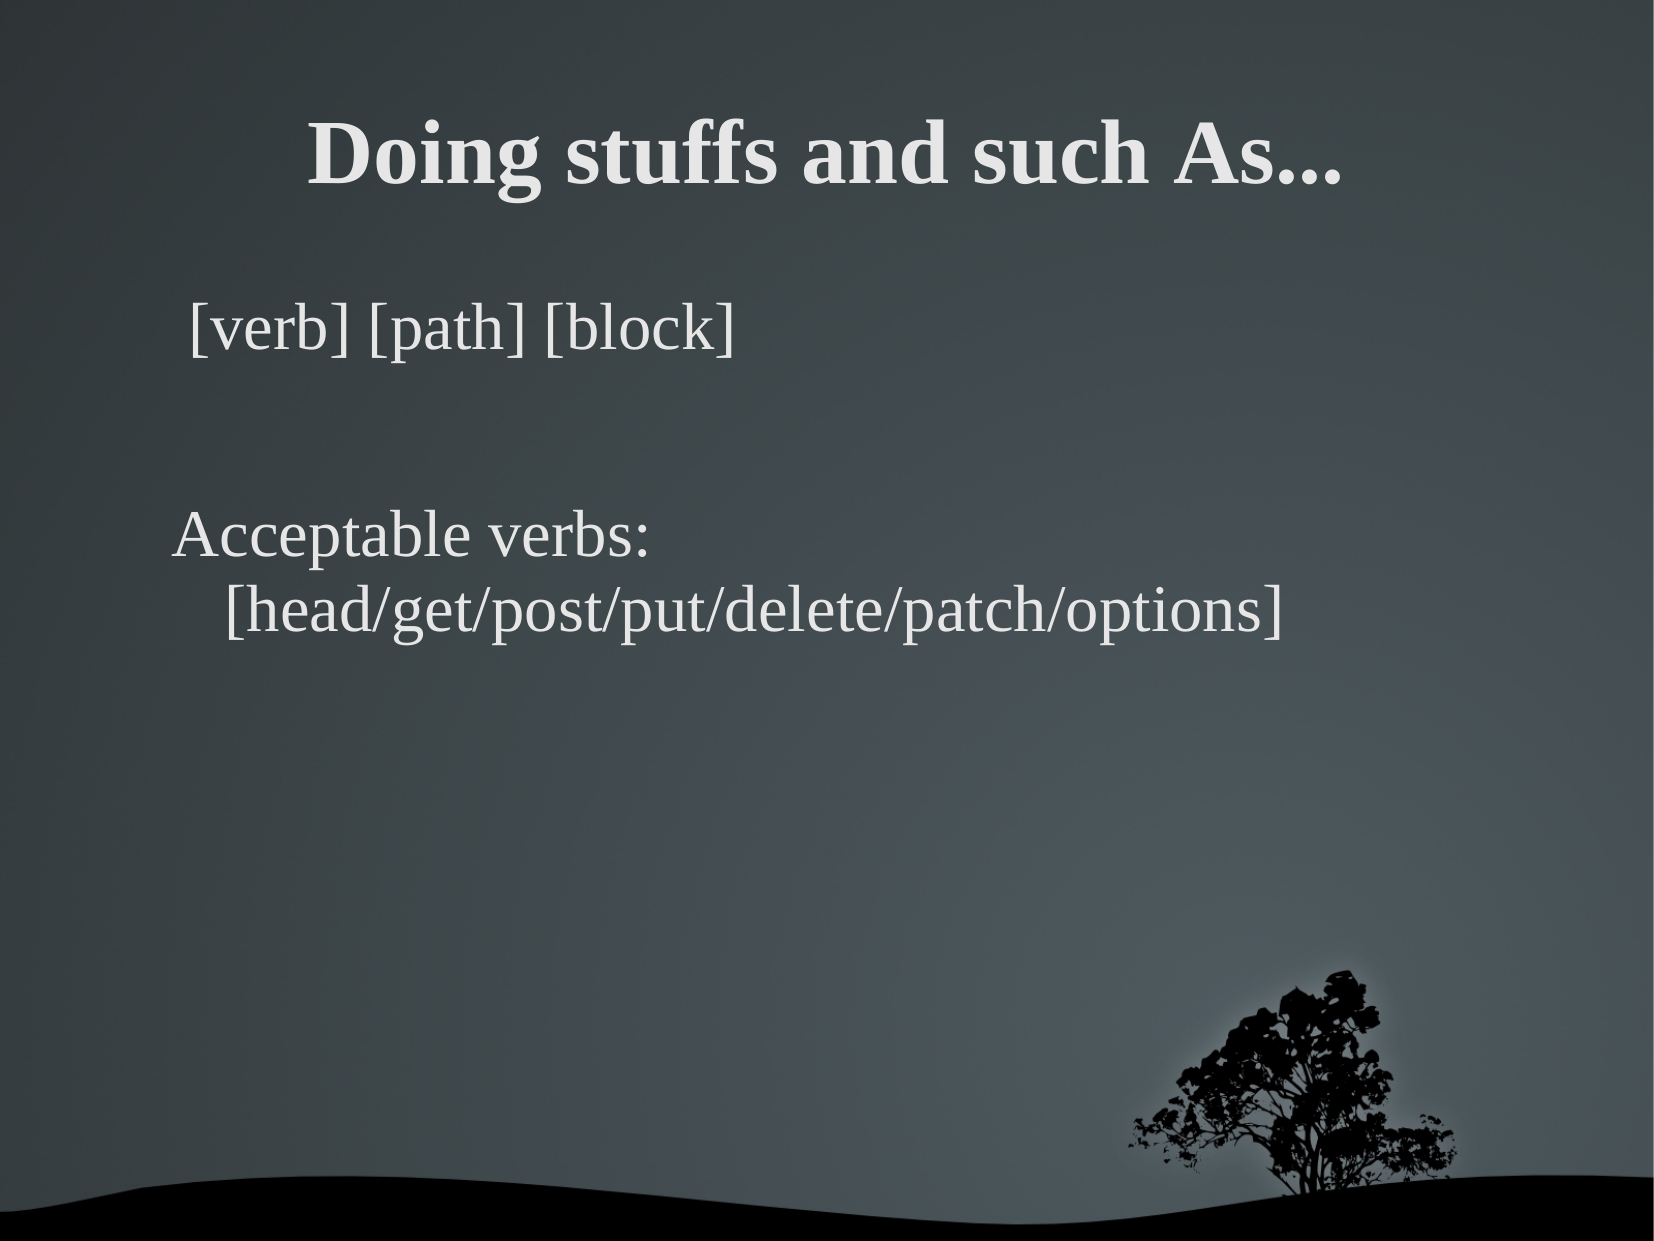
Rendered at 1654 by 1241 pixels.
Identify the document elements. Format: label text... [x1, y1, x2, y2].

list [verb] [path] [block] Acceptable verbs: [head/get/post/put/delete/patch/options] [82, 290, 1571, 1109]
picture [0, 0, 1654, 1241]
title Doing stuffs and such As... [82, 49, 1571, 257]
